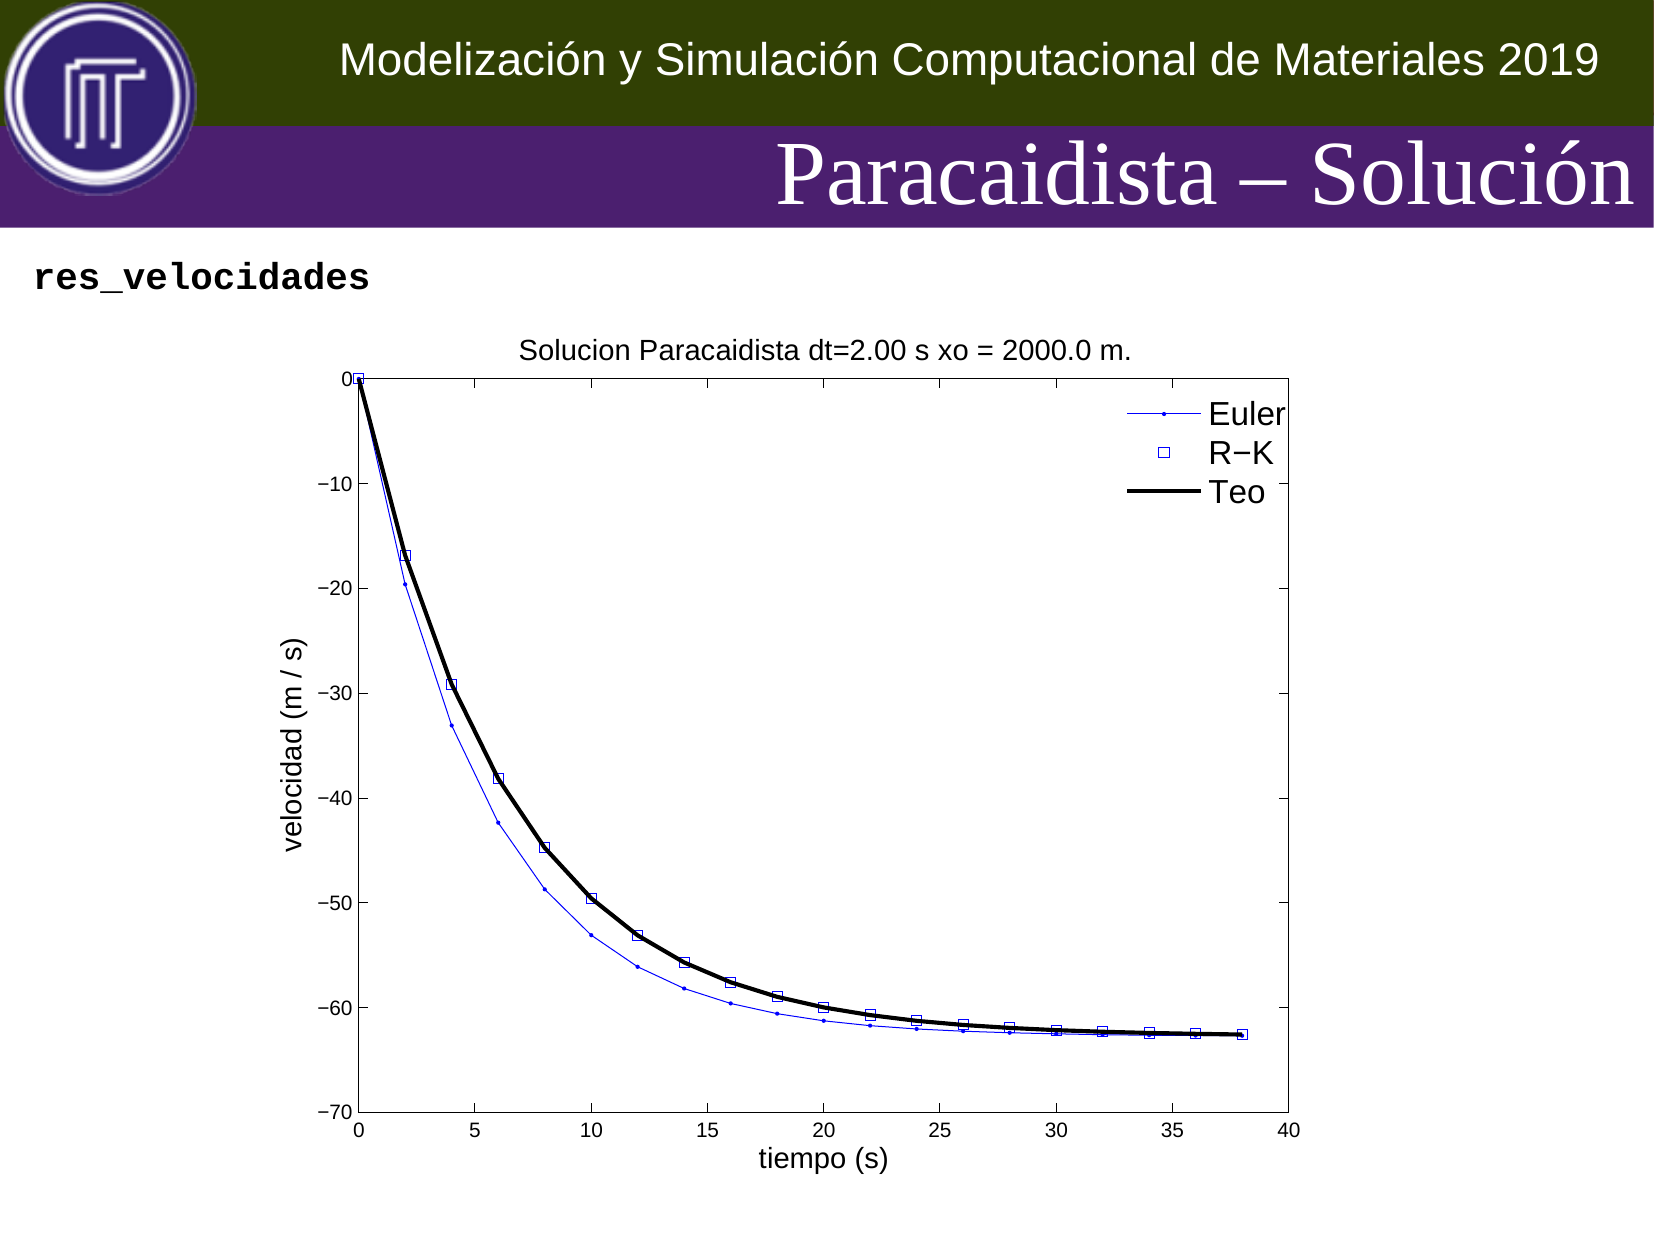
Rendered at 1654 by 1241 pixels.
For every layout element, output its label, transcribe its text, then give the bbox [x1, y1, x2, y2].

text_box res_velocidades [18, 250, 386, 309]
chart [92, 308, 1380, 1214]
text_box Paracaidista – Solución [760, 64, 1654, 283]
picture [2, 0, 197, 196]
